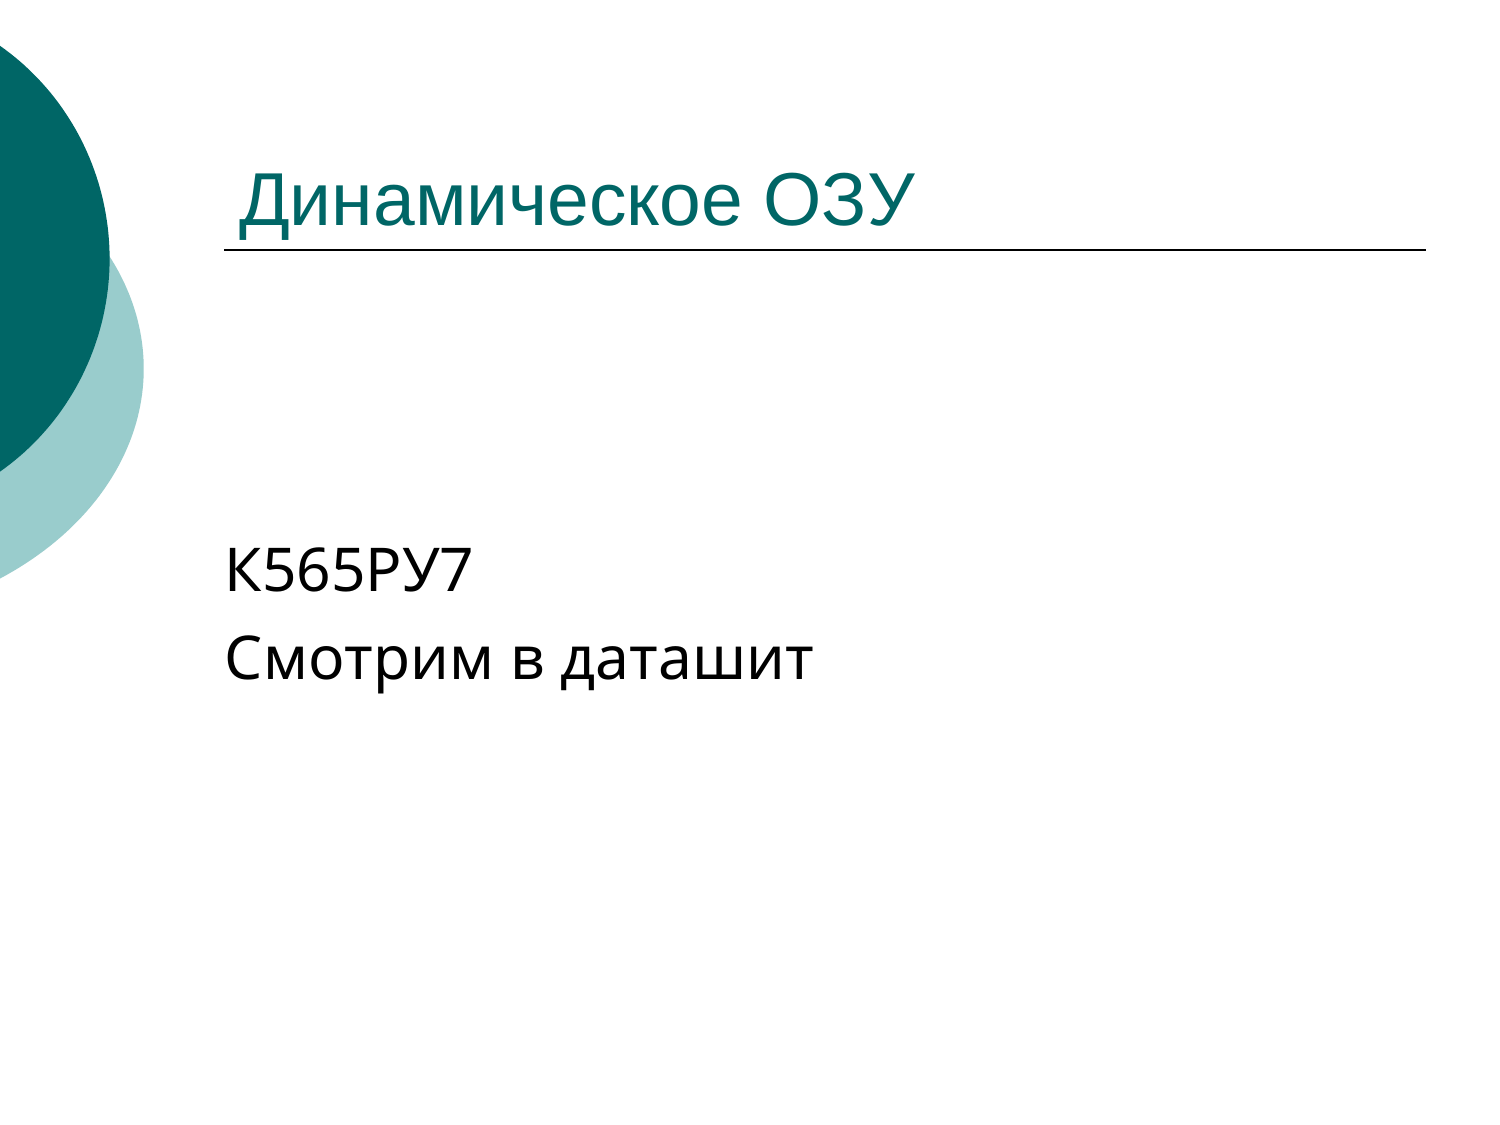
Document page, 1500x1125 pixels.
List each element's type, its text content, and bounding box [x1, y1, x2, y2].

subtitle К565РУ7 Смотрим в даташит [224, 249, 1425, 975]
title Динамическое ОЗУ [224, 60, 1425, 249]
